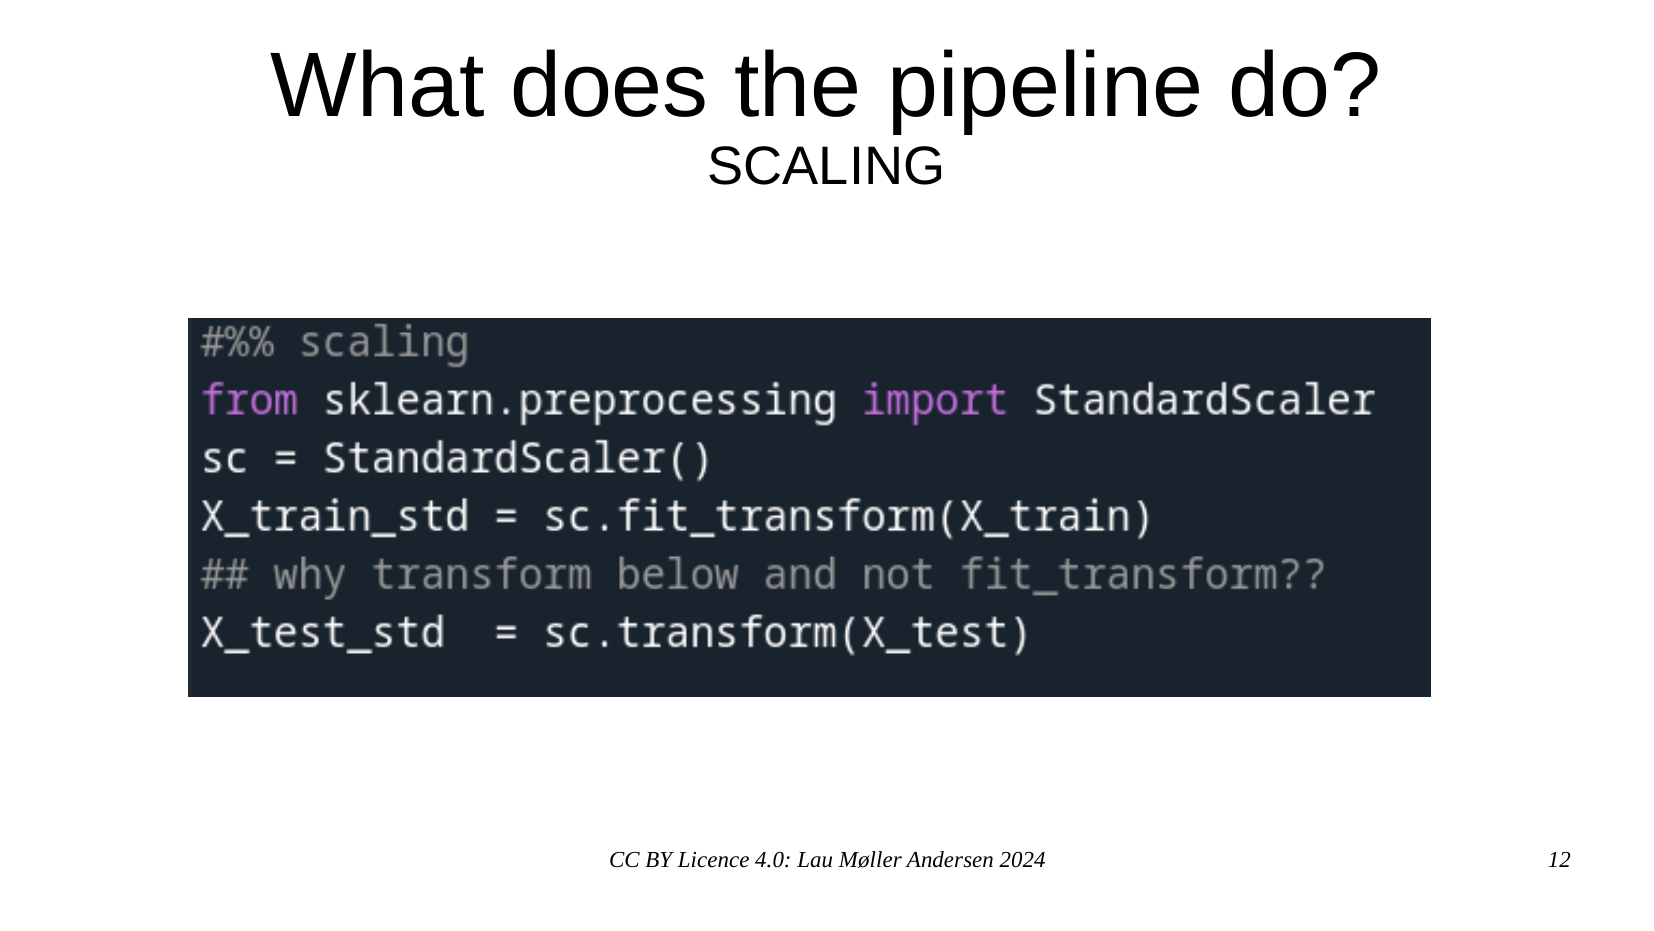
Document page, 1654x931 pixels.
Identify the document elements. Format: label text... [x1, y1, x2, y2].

title What does the pipeline do? SCALING [82, 33, 1571, 197]
picture [188, 318, 1431, 697]
